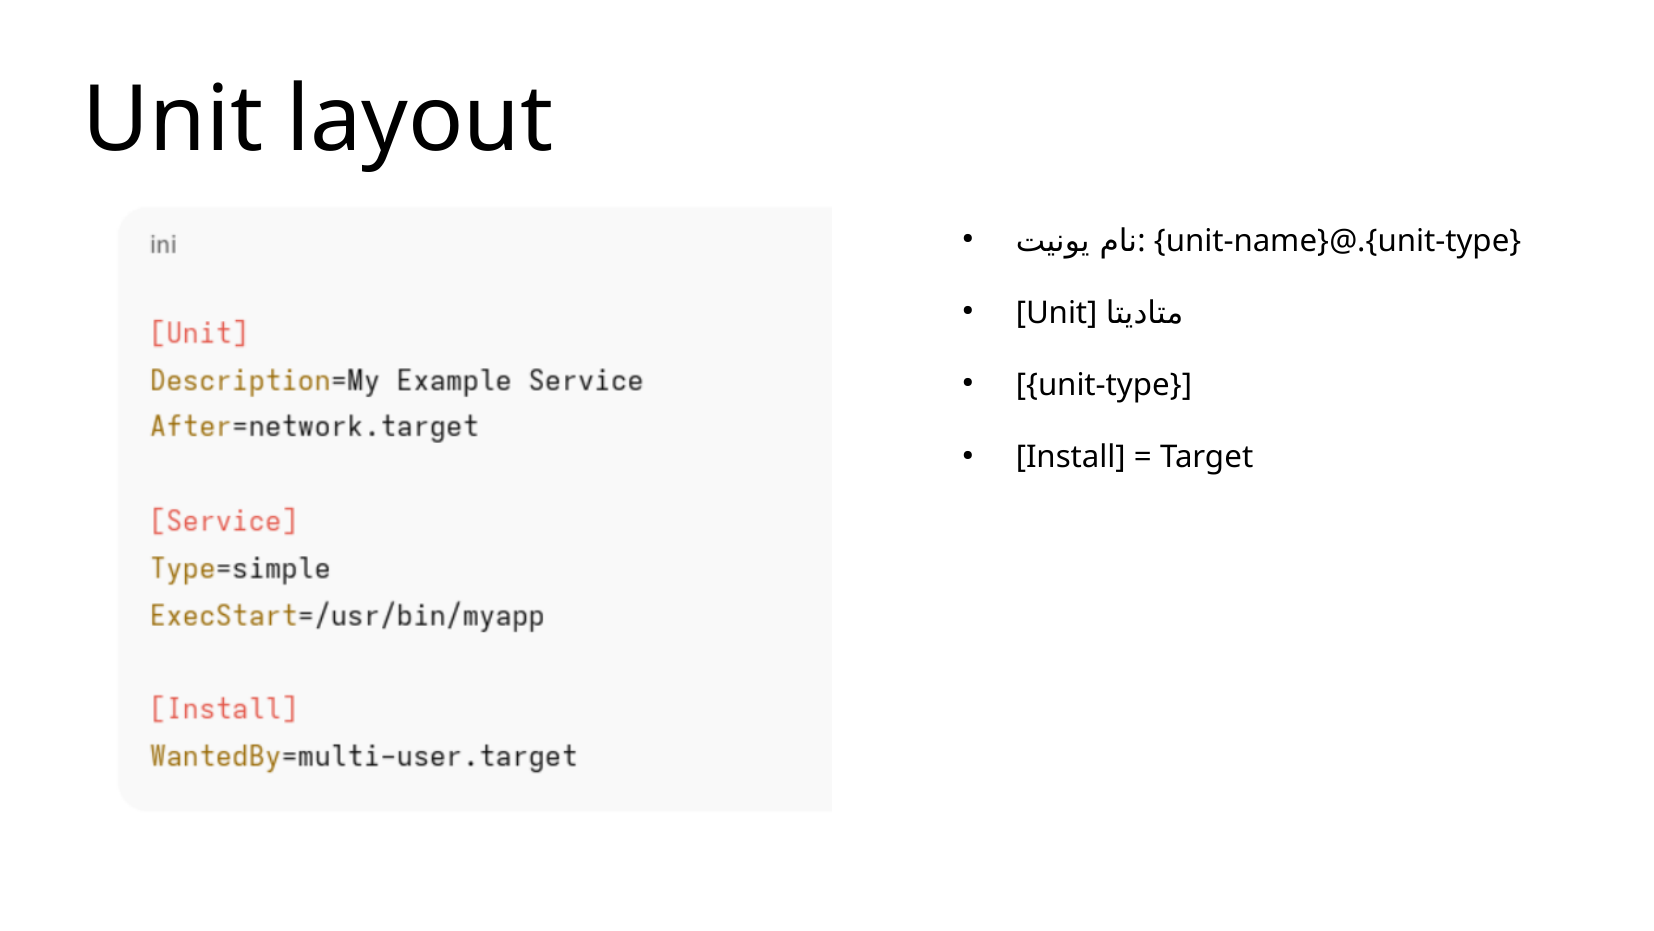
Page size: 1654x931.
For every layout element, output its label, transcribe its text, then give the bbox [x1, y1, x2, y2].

list نام یونیت: {unit-name}@.{unit-type} [Unit] متادیتا [{unit-type}] [Install] = Target [944, 217, 1571, 758]
title Unit layout [82, 37, 1571, 193]
picture [104, 192, 832, 827]
